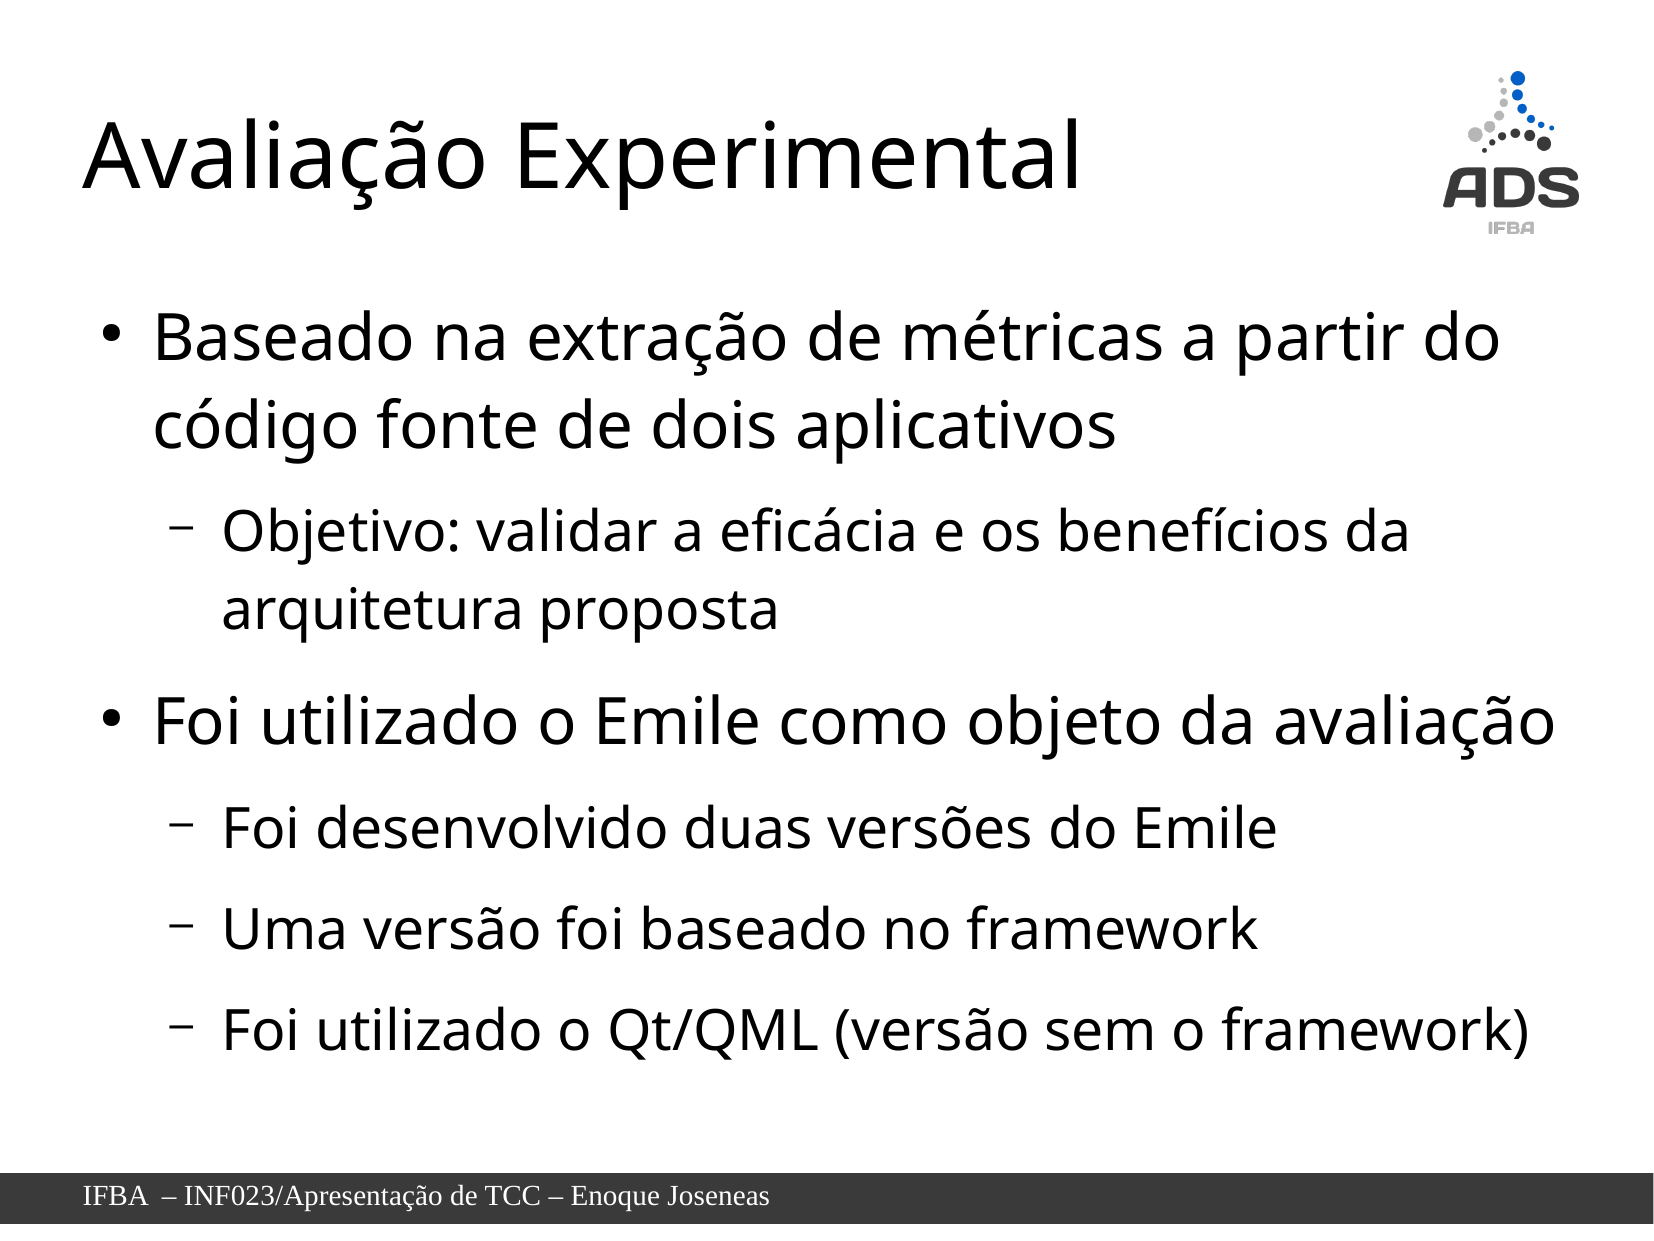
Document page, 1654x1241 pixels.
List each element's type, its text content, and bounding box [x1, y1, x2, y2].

picture [1443, 71, 1579, 234]
title Avaliação Experimental [82, 49, 1426, 257]
list Baseado na extração de métricas a partir do código fonte de dois aplicativos Objetivo: validar a eficácia e os benefícios da arquitetura proposta Foi utilizado o Emile como objeto da avaliação Foi desenvolvido duas versões do Emile Uma versão foi baseado no framework Foi utilizado o Qt/QML (versão sem o framework) [82, 290, 1571, 1156]
